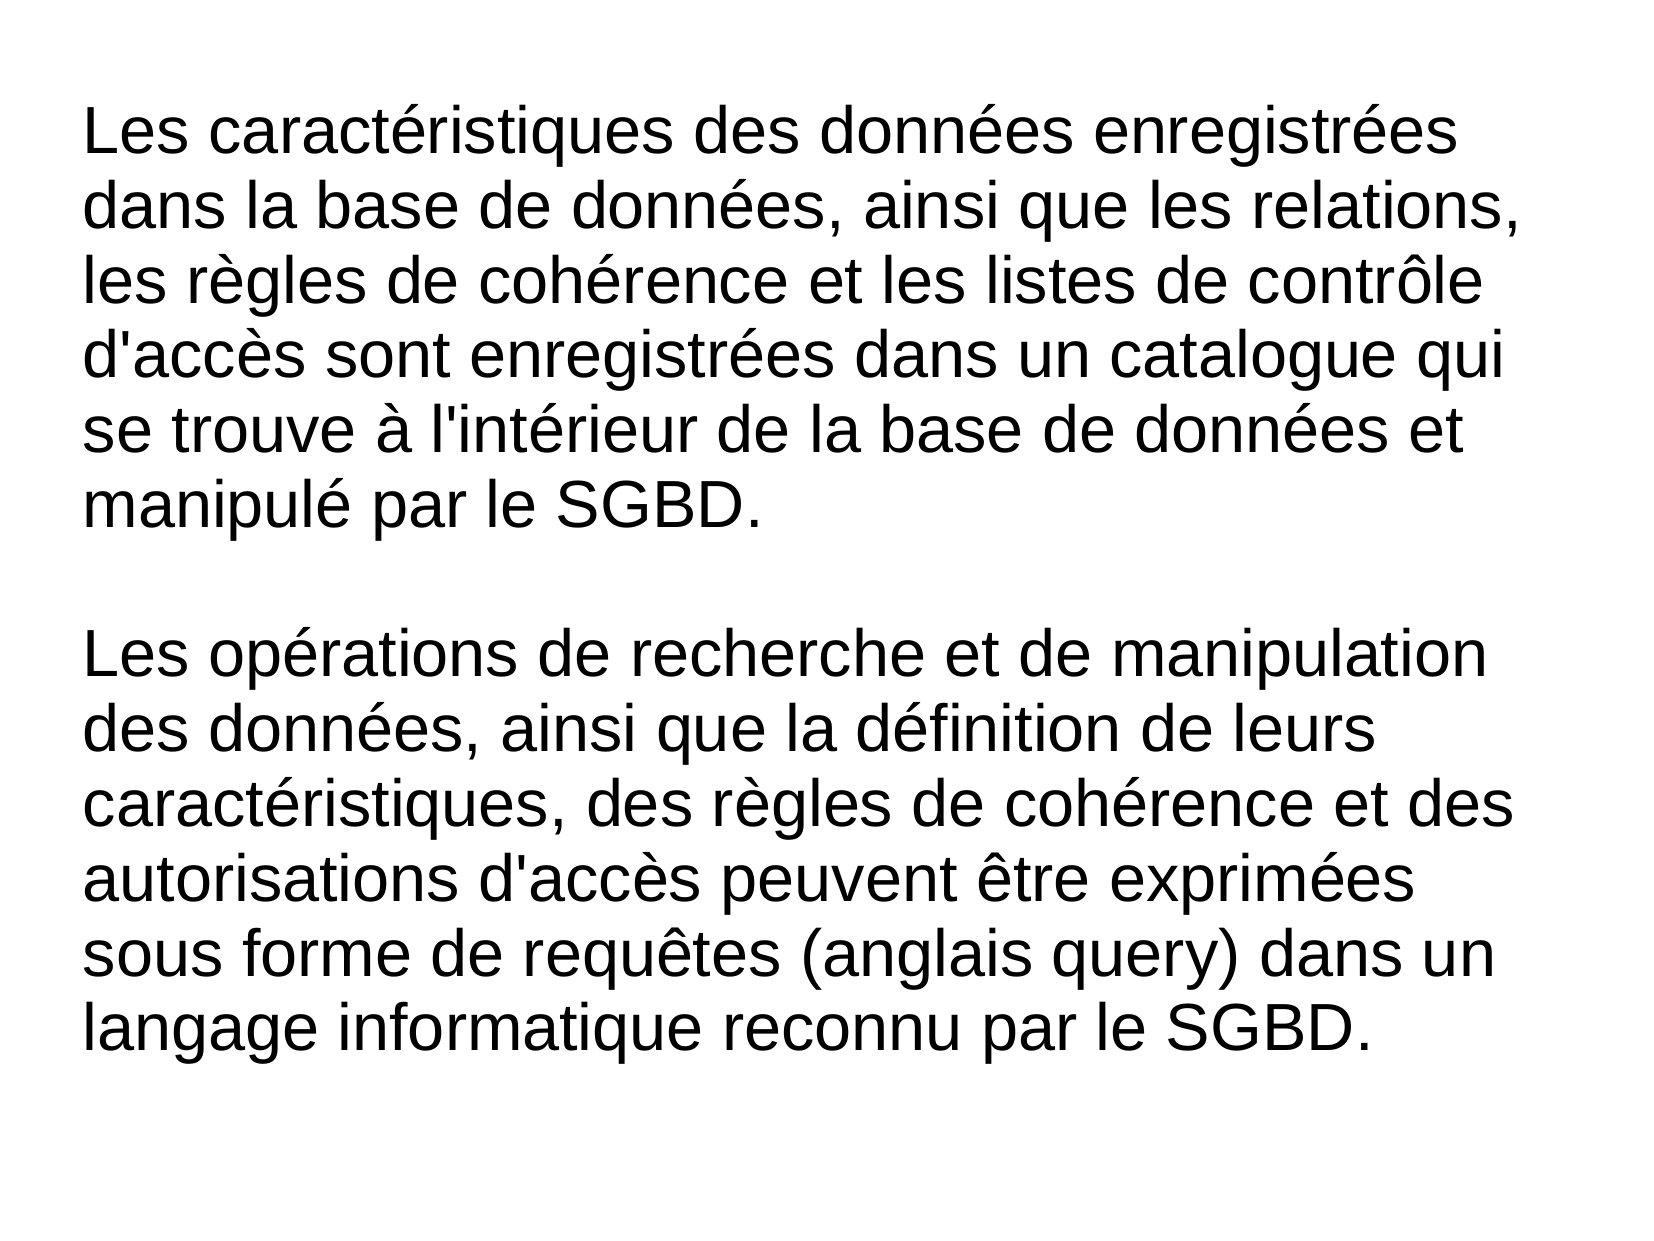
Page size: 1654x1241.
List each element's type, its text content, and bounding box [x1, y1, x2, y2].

subtitle Les caractéristiques des données enregistrées dans la base de données, ainsi que les relations, les règles de cohérence et les listes de contrôle d'accès sont enregistrées dans un catalogue qui se trouve à l'intérieur de la base de données et manipulé par le SGBD. Les opérations de recherche et de manipulation des données, ainsi que la définition de leurs caractéristiques, des règles de cohérence et des autorisations d'accès peuvent être exprimées sous forme de requêtes (anglais query) dans un langage informatique reconnu par le SGBD. [82, 49, 1571, 1109]
